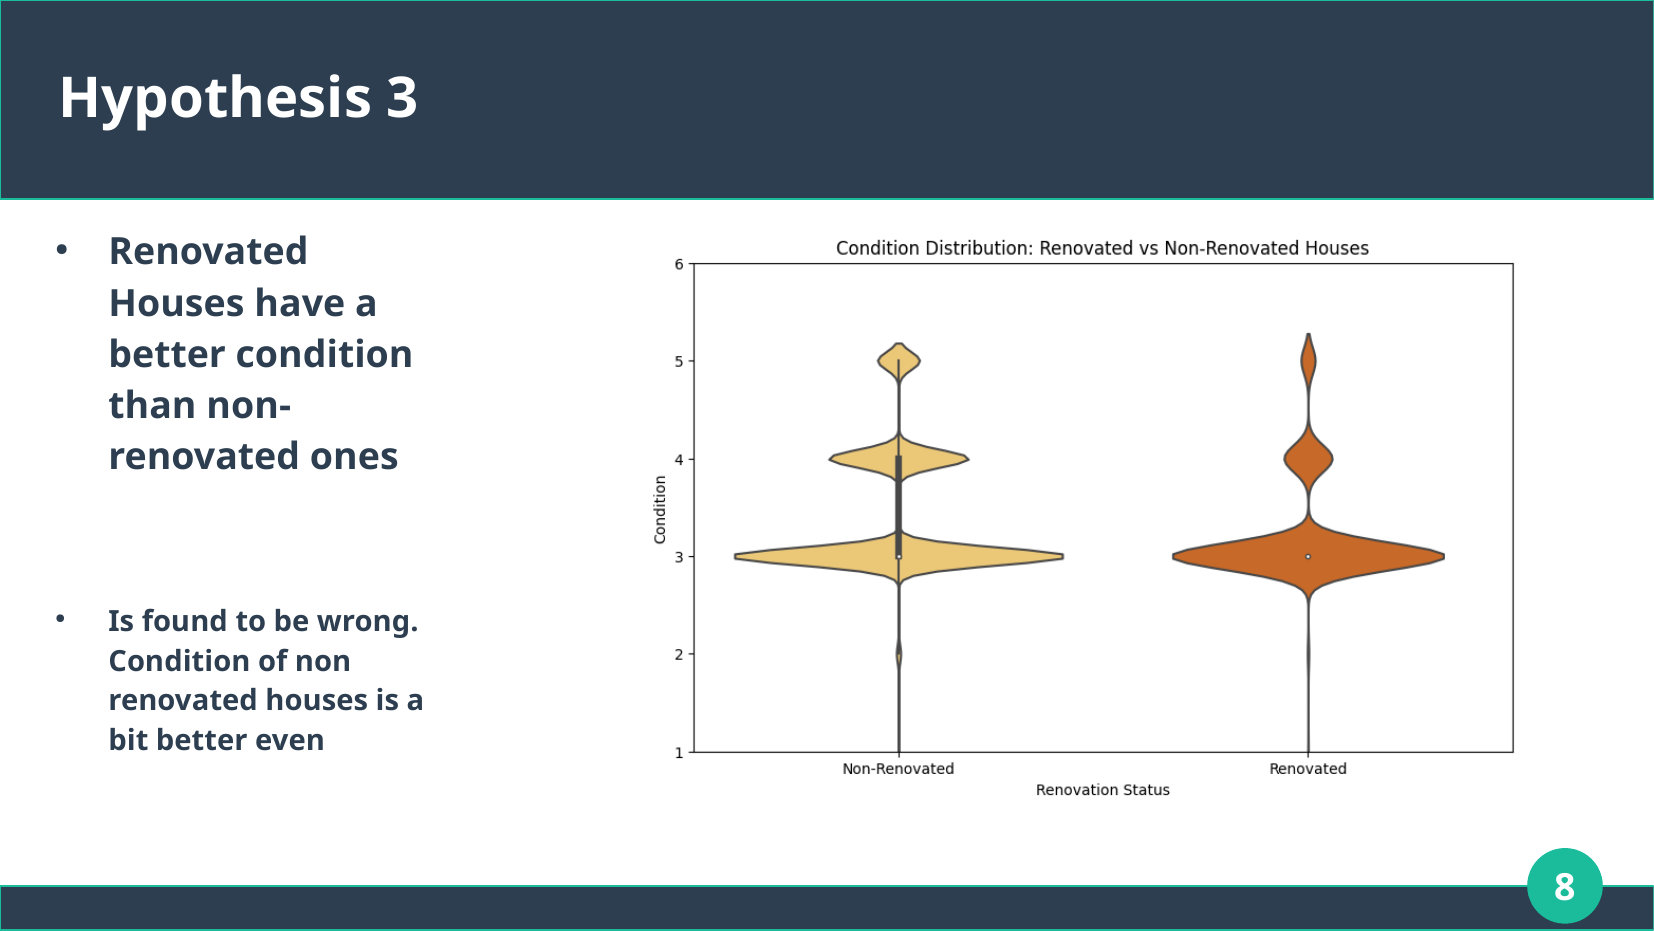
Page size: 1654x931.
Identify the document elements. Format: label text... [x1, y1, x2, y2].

list Renovated Houses have a better condition than non-renovated ones [37, 225, 451, 488]
list Is found to be wrong. Condition of non renovated houses is a bit better even [37, 600, 451, 863]
title Hypothesis 3 [59, 37, 1595, 155]
picture [646, 224, 1538, 811]
